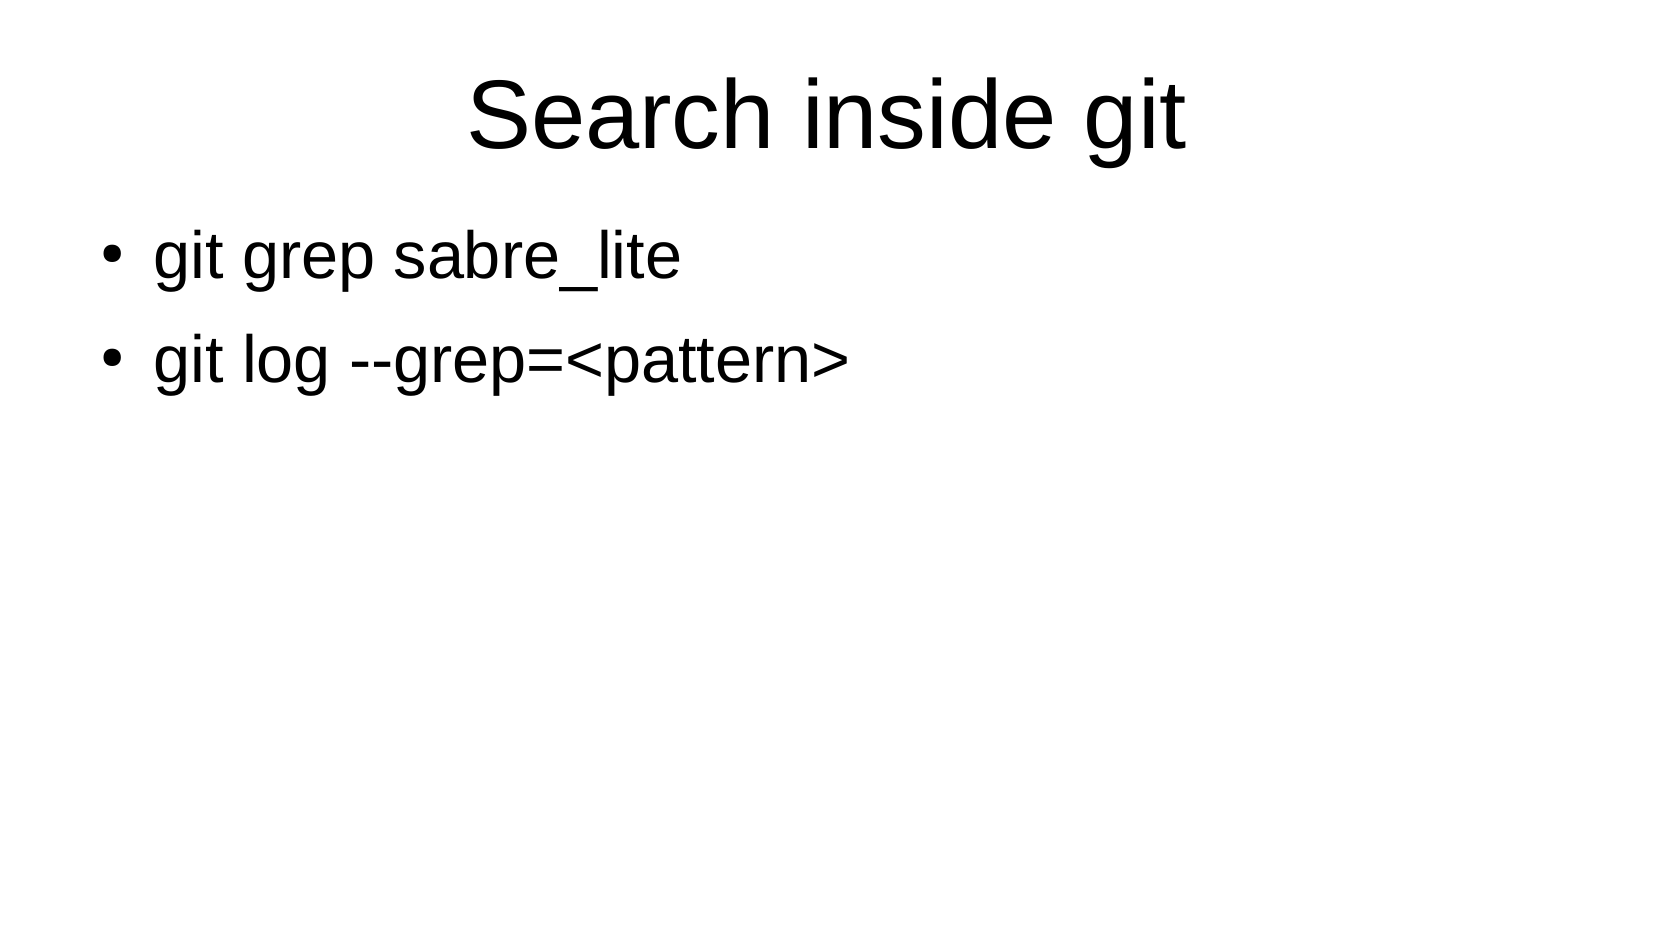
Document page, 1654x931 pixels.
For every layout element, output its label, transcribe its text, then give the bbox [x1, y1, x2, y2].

title Search inside git [82, 37, 1571, 193]
list git grep sabre_lite git log --grep=<pattern> [82, 217, 1571, 757]
